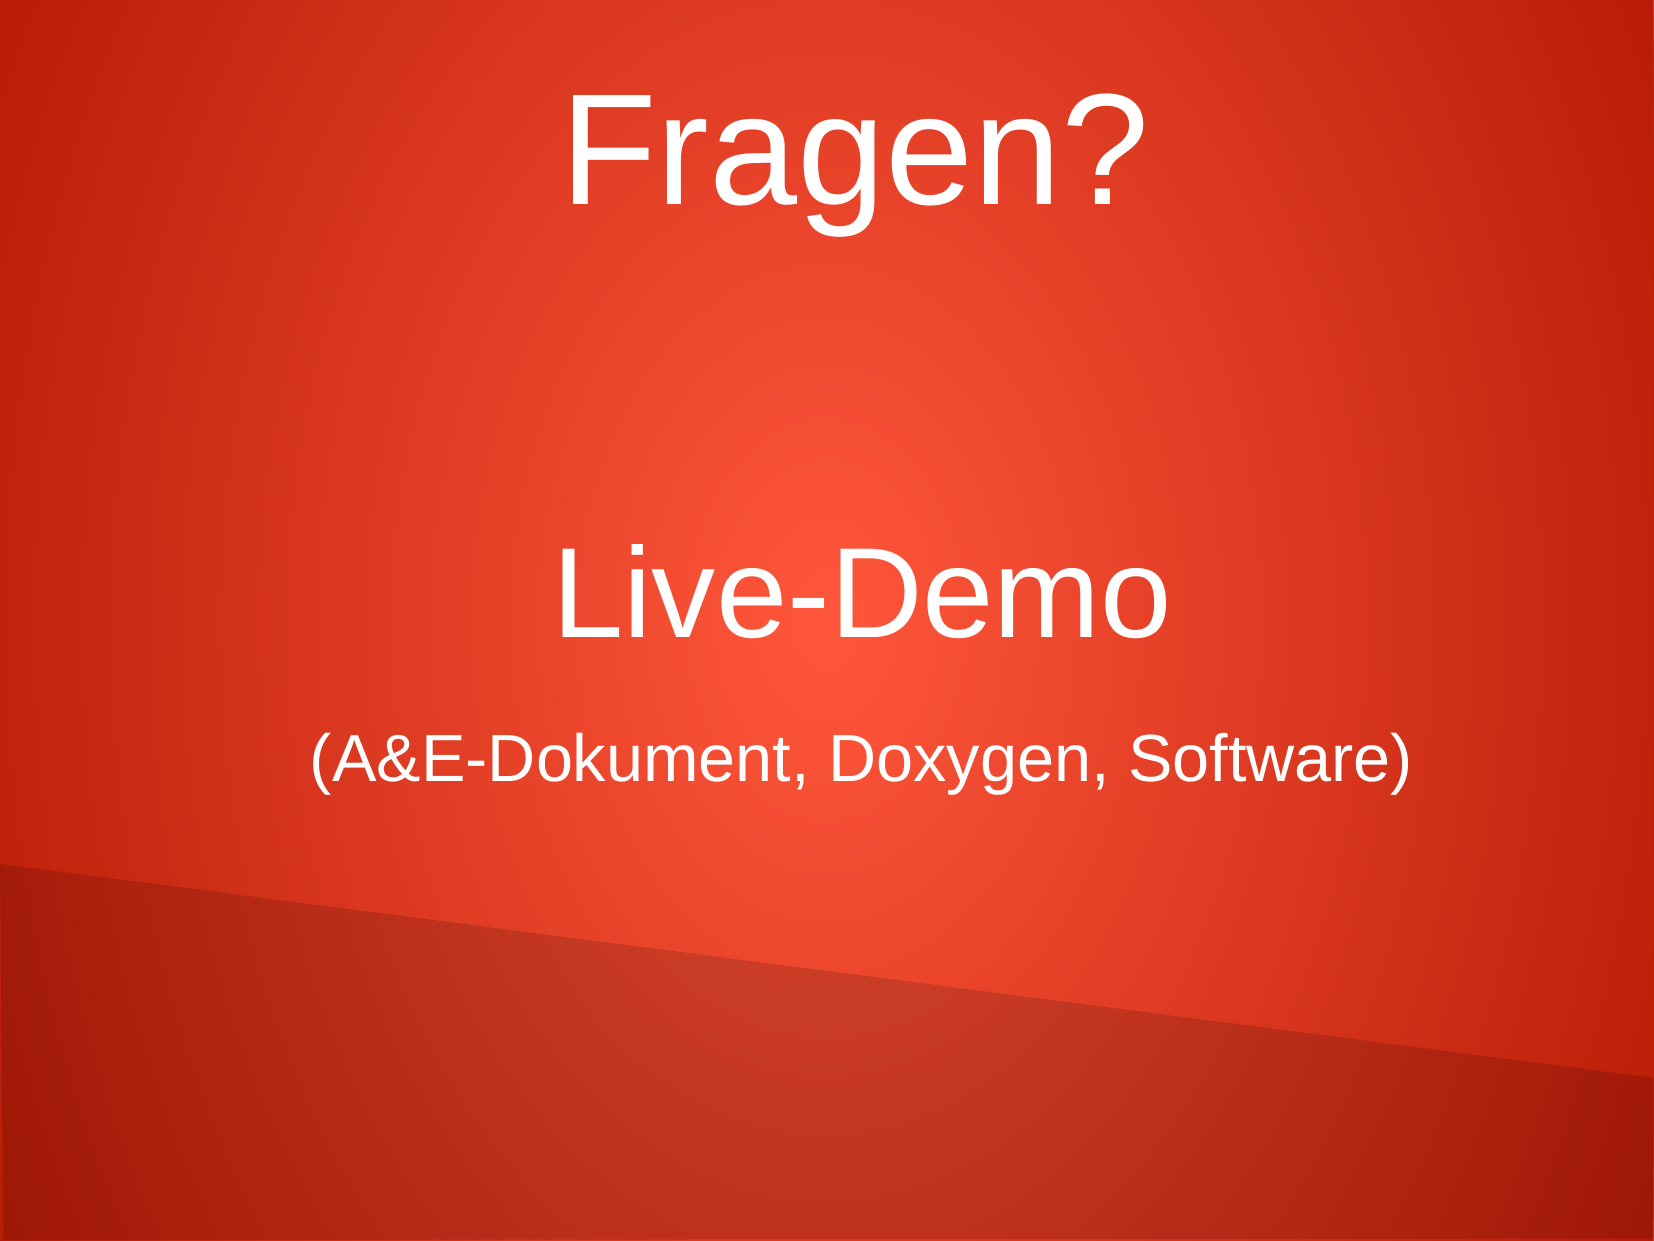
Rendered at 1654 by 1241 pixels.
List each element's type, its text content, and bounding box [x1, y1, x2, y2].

list Live-Demo (A&E-Dokument, Doxygen, Software) [82, 299, 1571, 1019]
title Fragen? [82, 47, 1571, 252]
